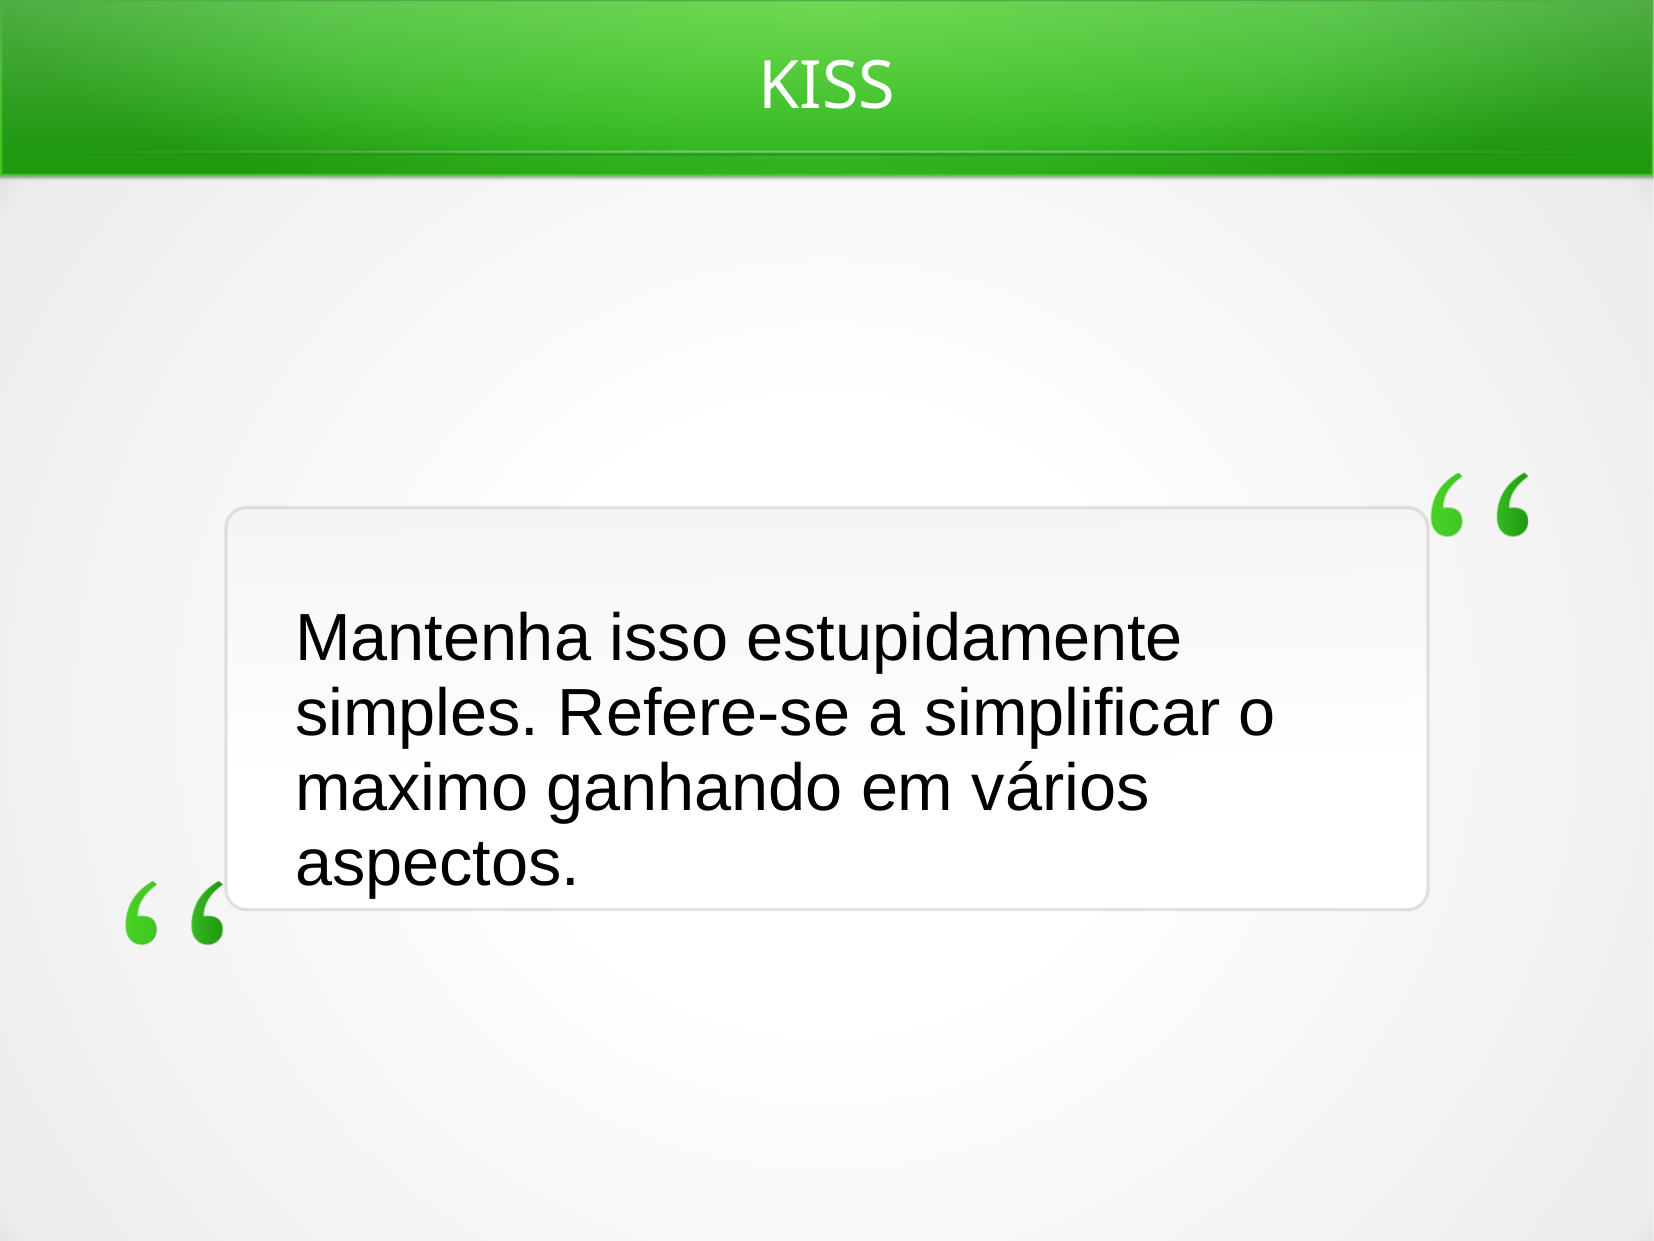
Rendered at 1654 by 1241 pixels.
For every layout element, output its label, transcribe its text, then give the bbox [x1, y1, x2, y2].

picture [0, 0, 1654, 1241]
list Mantenha isso estupidamente simples. Refere-se a simplificar o maximo ganhando em vários aspectos. [224, 496, 1406, 910]
title KISS [82, 11, 1571, 154]
